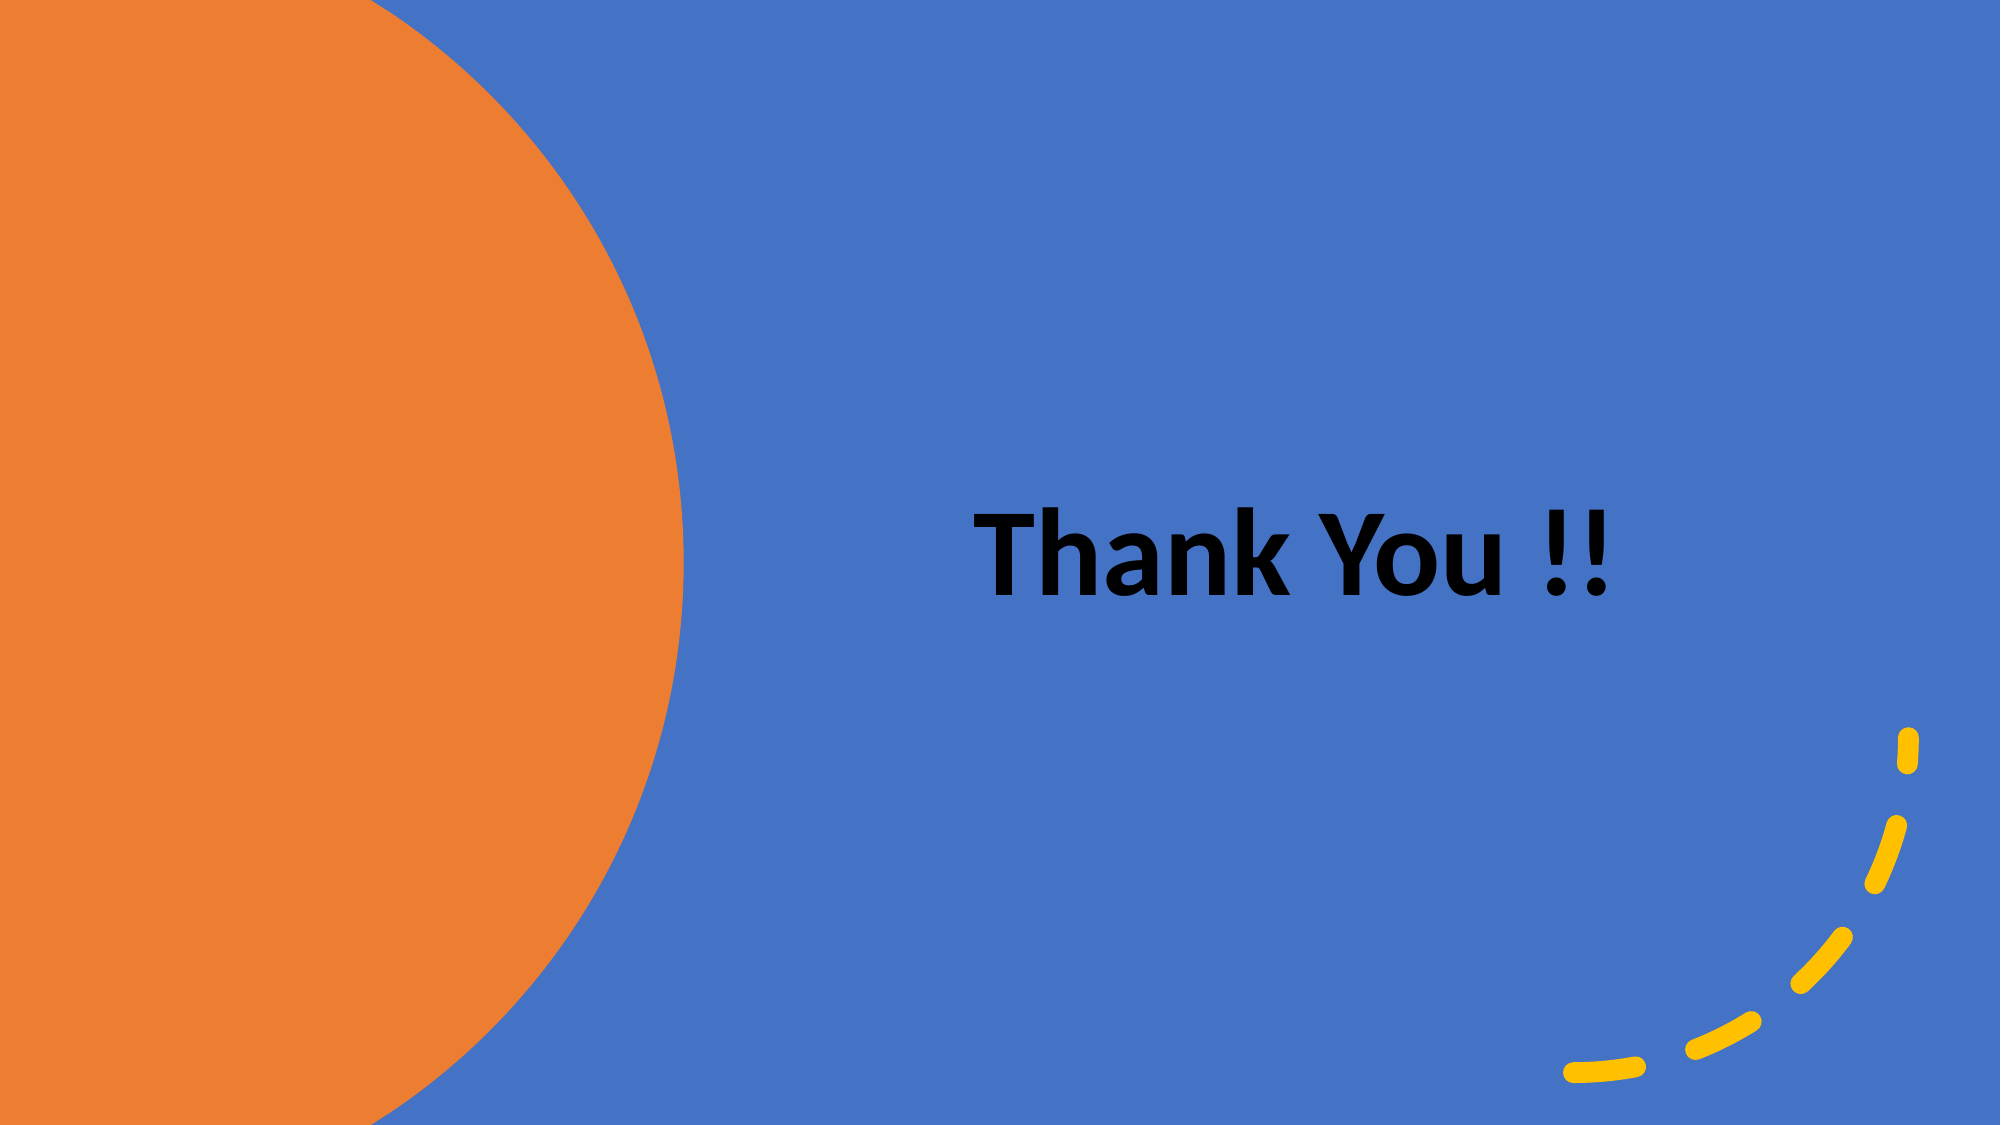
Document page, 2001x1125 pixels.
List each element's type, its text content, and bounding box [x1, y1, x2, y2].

list Thank You !! [729, 97, 1863, 1014]
text_box [0, 0, 2000, 1125]
